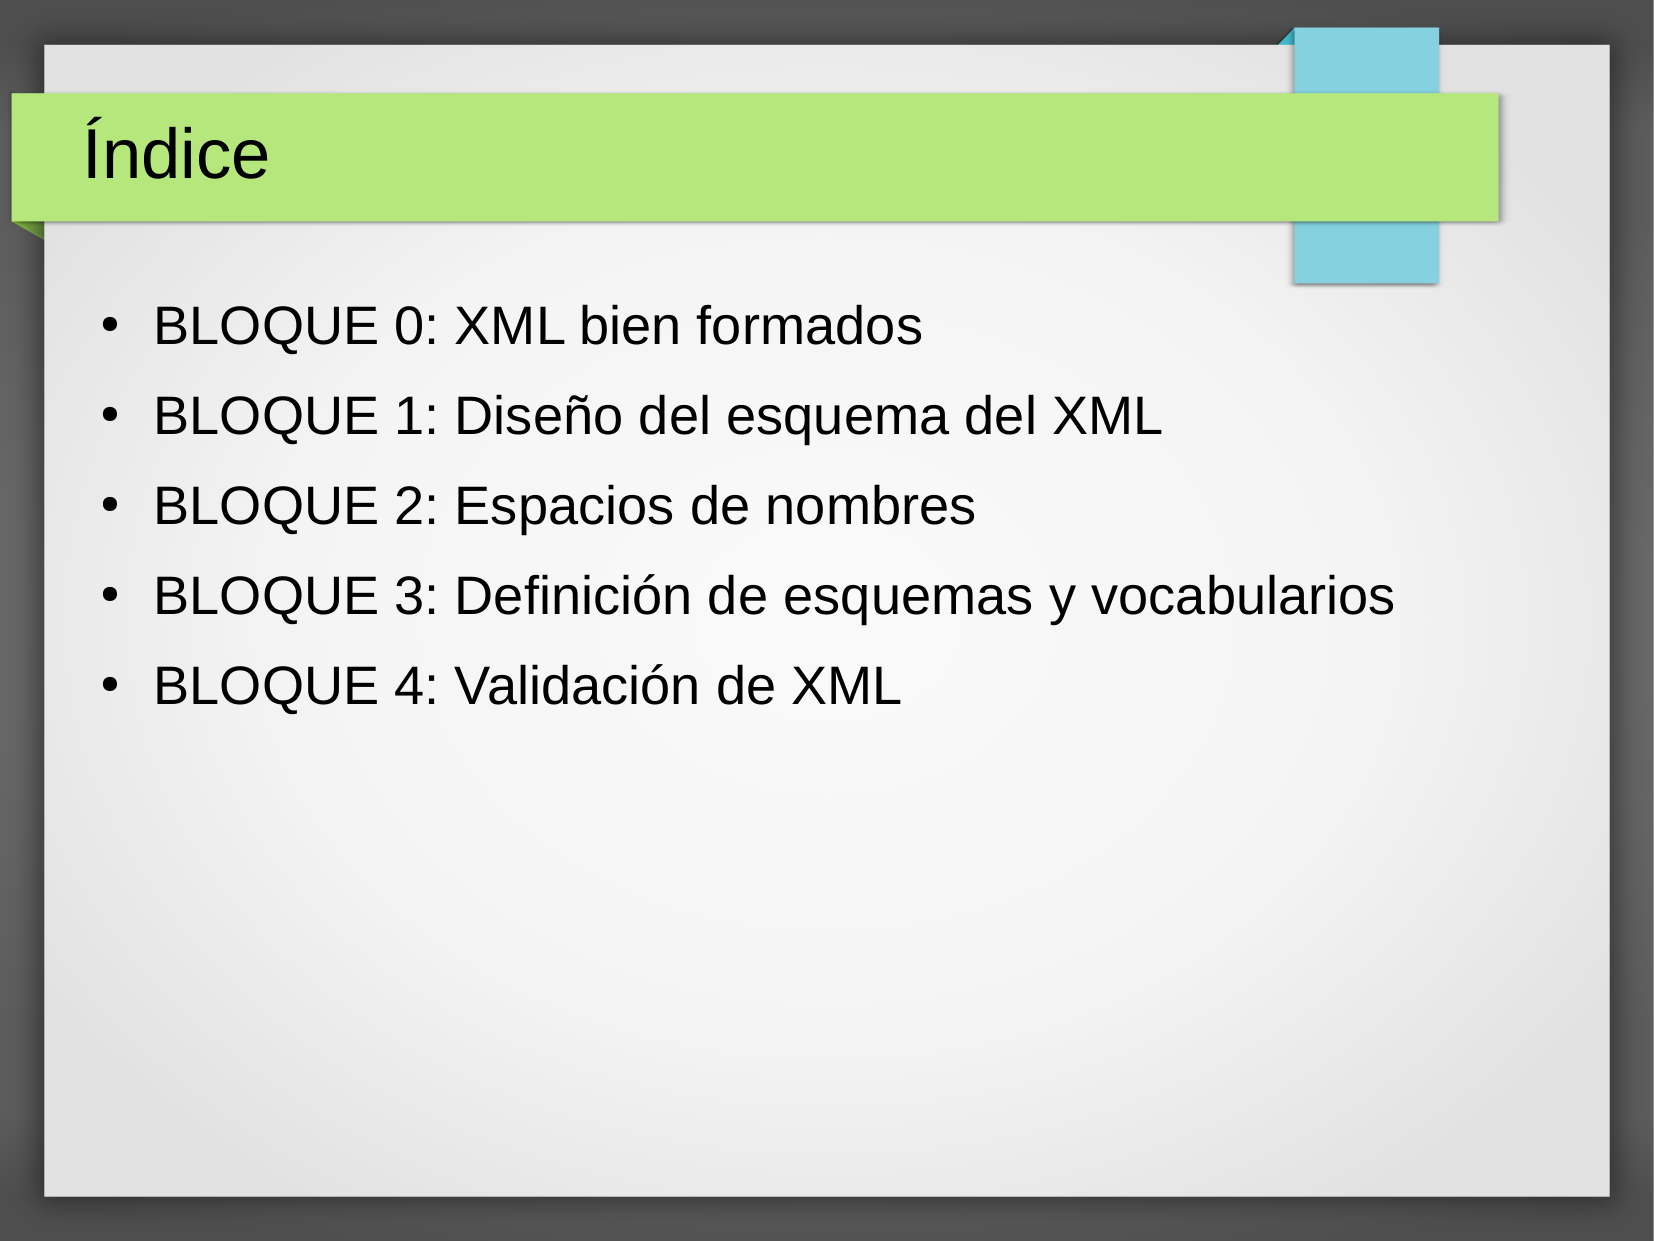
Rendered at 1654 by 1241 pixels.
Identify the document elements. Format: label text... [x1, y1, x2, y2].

title Índice [82, 94, 1264, 213]
list BLOQUE 0: XML bien formados BLOQUE 1: Diseño del esquema del XML BLOQUE 2: Espacios de nombres BLOQUE 3: Definición de esquemas y vocabularios BLOQUE 4: Validación de XML [82, 295, 1571, 1015]
picture [0, 0, 1654, 1241]
